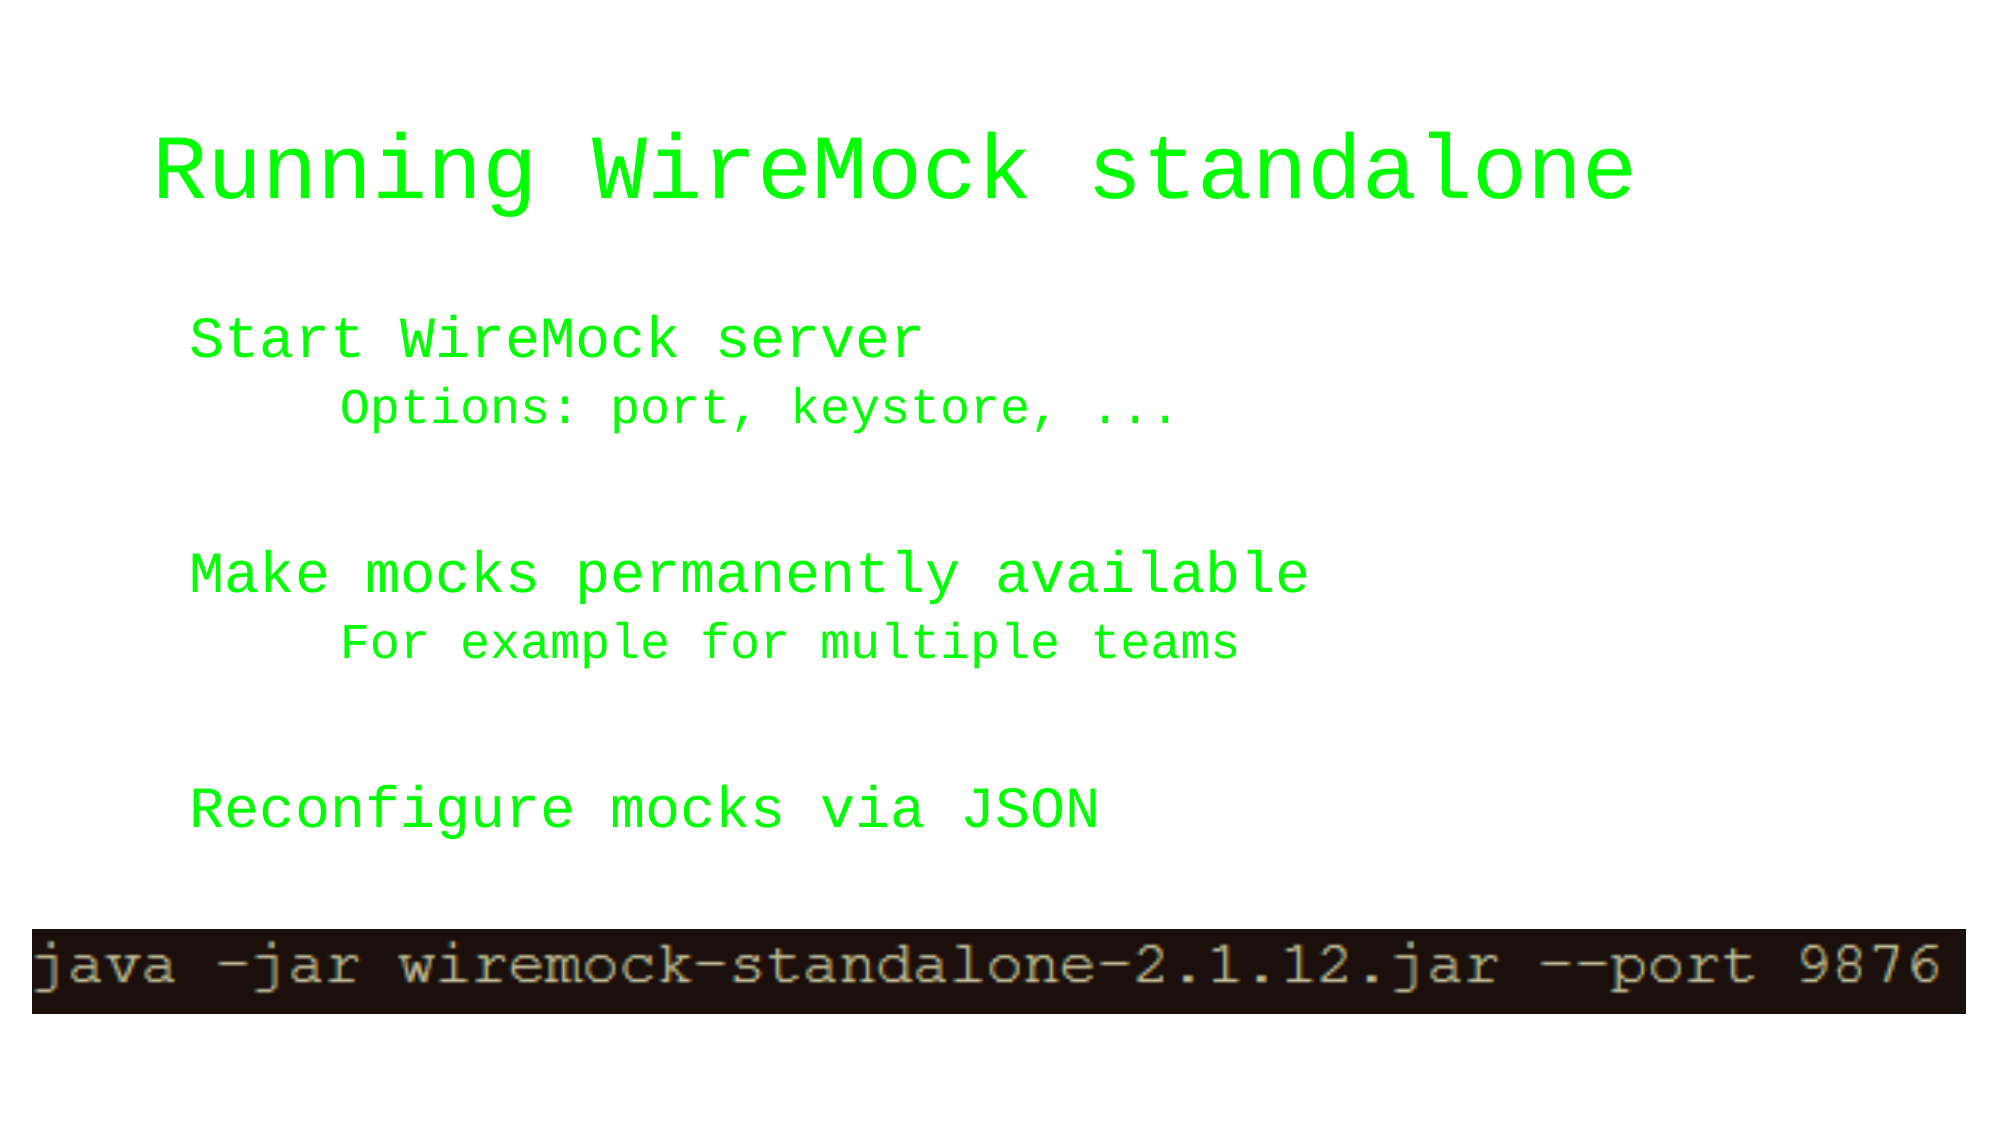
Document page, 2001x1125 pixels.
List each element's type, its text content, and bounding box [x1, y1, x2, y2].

picture [32, 929, 1966, 1014]
list Start WireMock server Options: port, keystore, ... Make mocks permanently available For example for multiple teams Reconfigure mocks via JSON [137, 299, 1966, 929]
title Running WireMock standalone [137, 59, 1863, 278]
